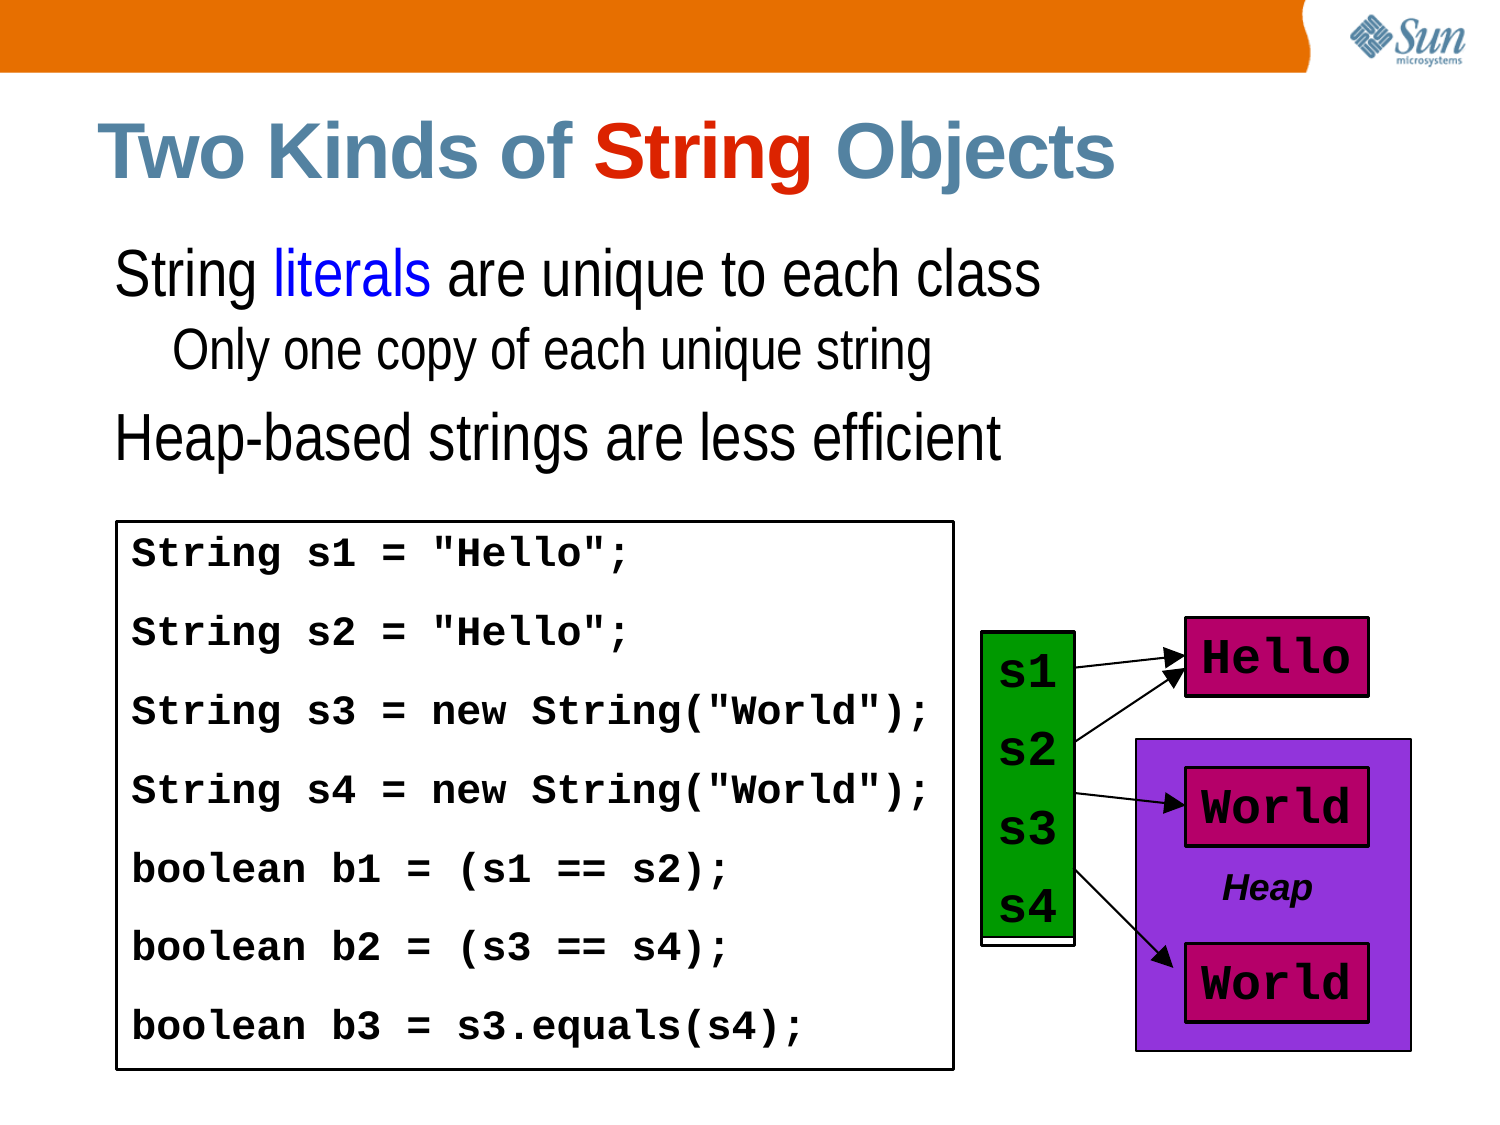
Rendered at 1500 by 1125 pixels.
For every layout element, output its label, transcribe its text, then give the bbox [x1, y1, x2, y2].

text_box Heap [1206, 855, 1329, 916]
text_box s1 s2 s3 s4 [981, 631, 1075, 939]
picture [0, 0, 1500, 75]
text_box String s1 = "Hello"; String s2 = "Hello"; String s3 = new String("World"); String s4 = new String("World"); boolean b1 = (s1 == s2); boolean b2 = (s3 == s4); boolean b3 = s3.equals(s4); [116, 521, 954, 1070]
text_box World [1185, 767, 1369, 845]
text_box Hello [1185, 617, 1369, 695]
text_box World [1185, 943, 1369, 1022]
list String literals are unique to each class Only one copy of each unique string Heap-based strings are less efficient [95, 244, 1467, 501]
text_box [1135, 738, 1411, 1052]
title Two Kinds of String Objects [97, 115, 1460, 222]
